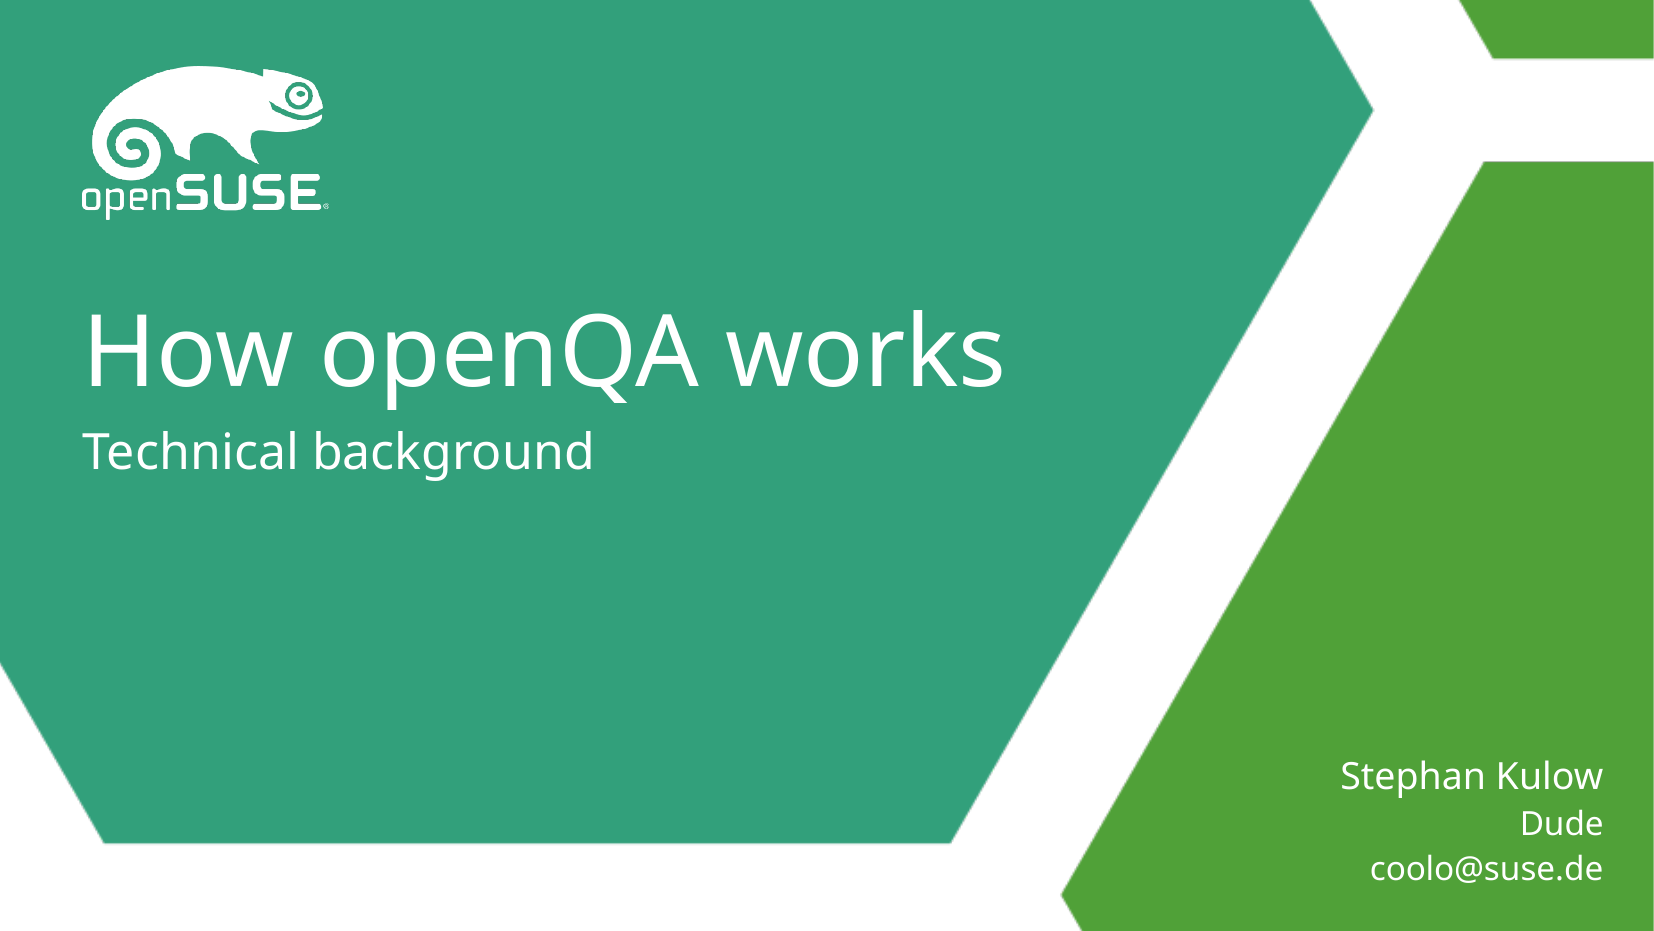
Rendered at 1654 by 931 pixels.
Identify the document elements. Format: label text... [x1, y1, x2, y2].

subtitle Stephan Kulow Dude coolo@suse.de [1177, 686, 1604, 931]
picture [0, 0, 1654, 931]
title How openQA works Technical background [82, 219, 1218, 545]
